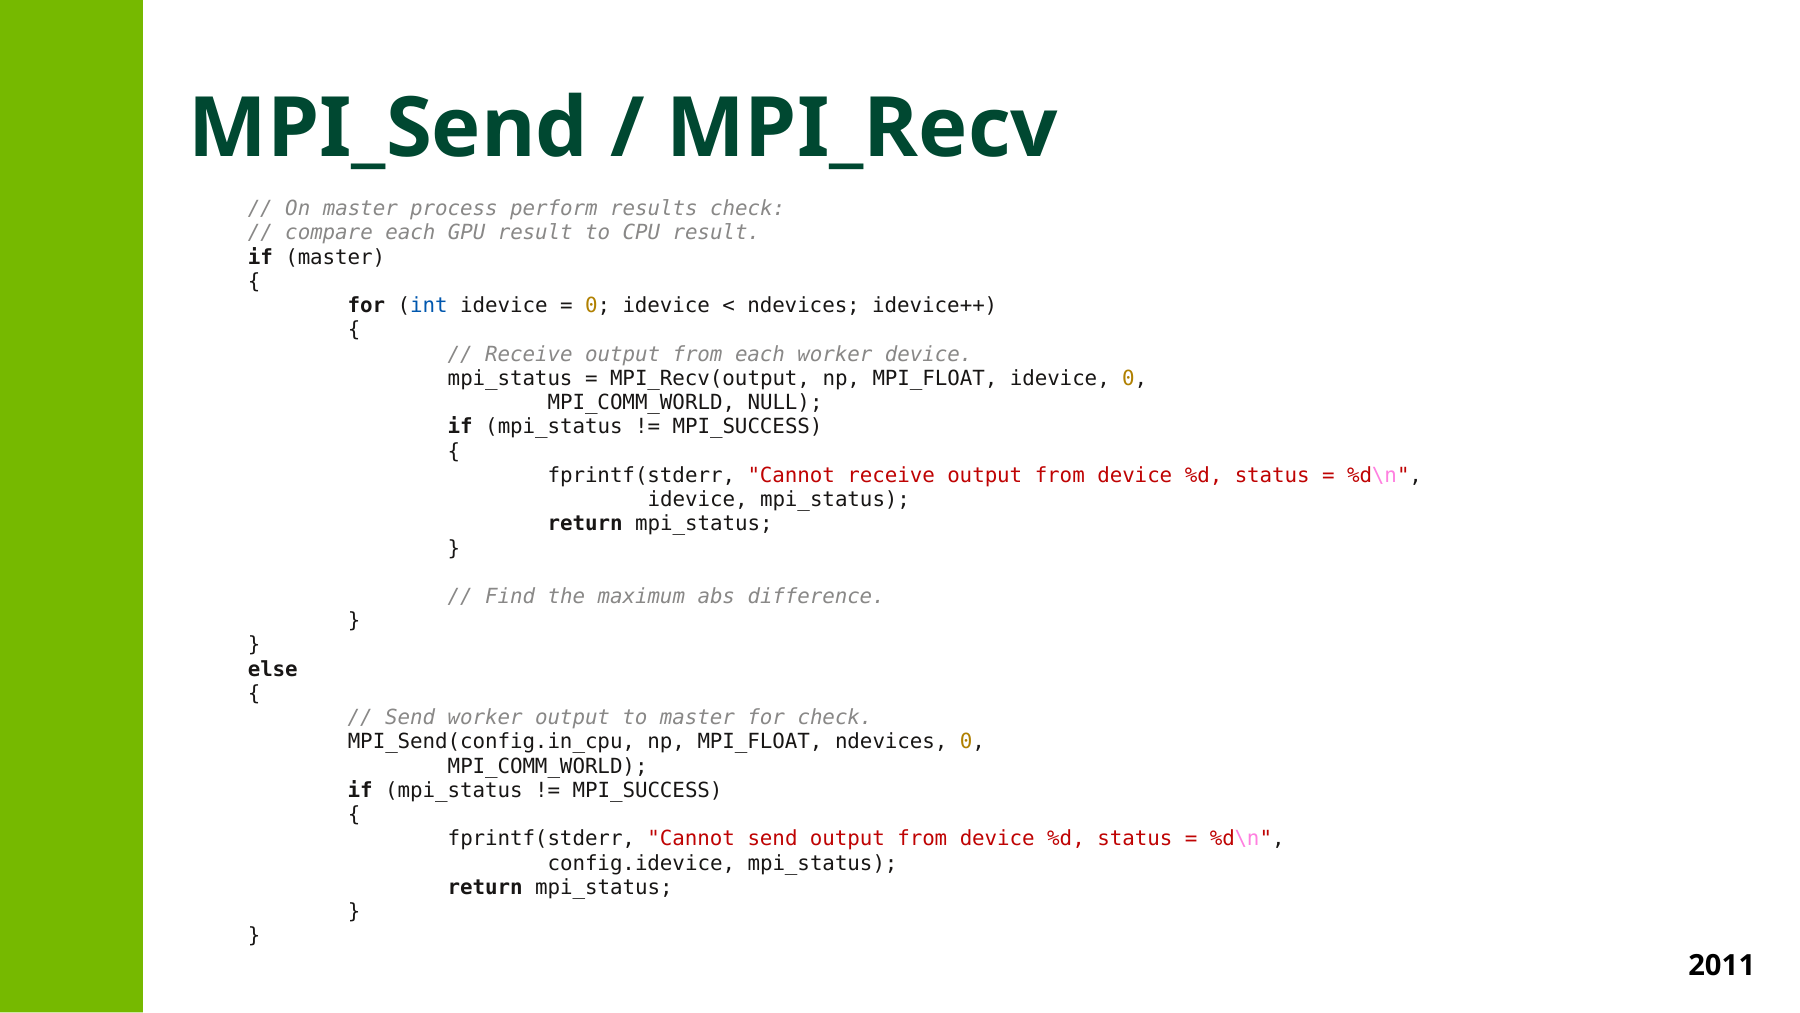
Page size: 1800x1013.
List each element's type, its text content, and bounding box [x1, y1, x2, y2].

title MPI_Send / MPI_Recv [188, 40, 1733, 211]
chart [146, 196, 1727, 965]
